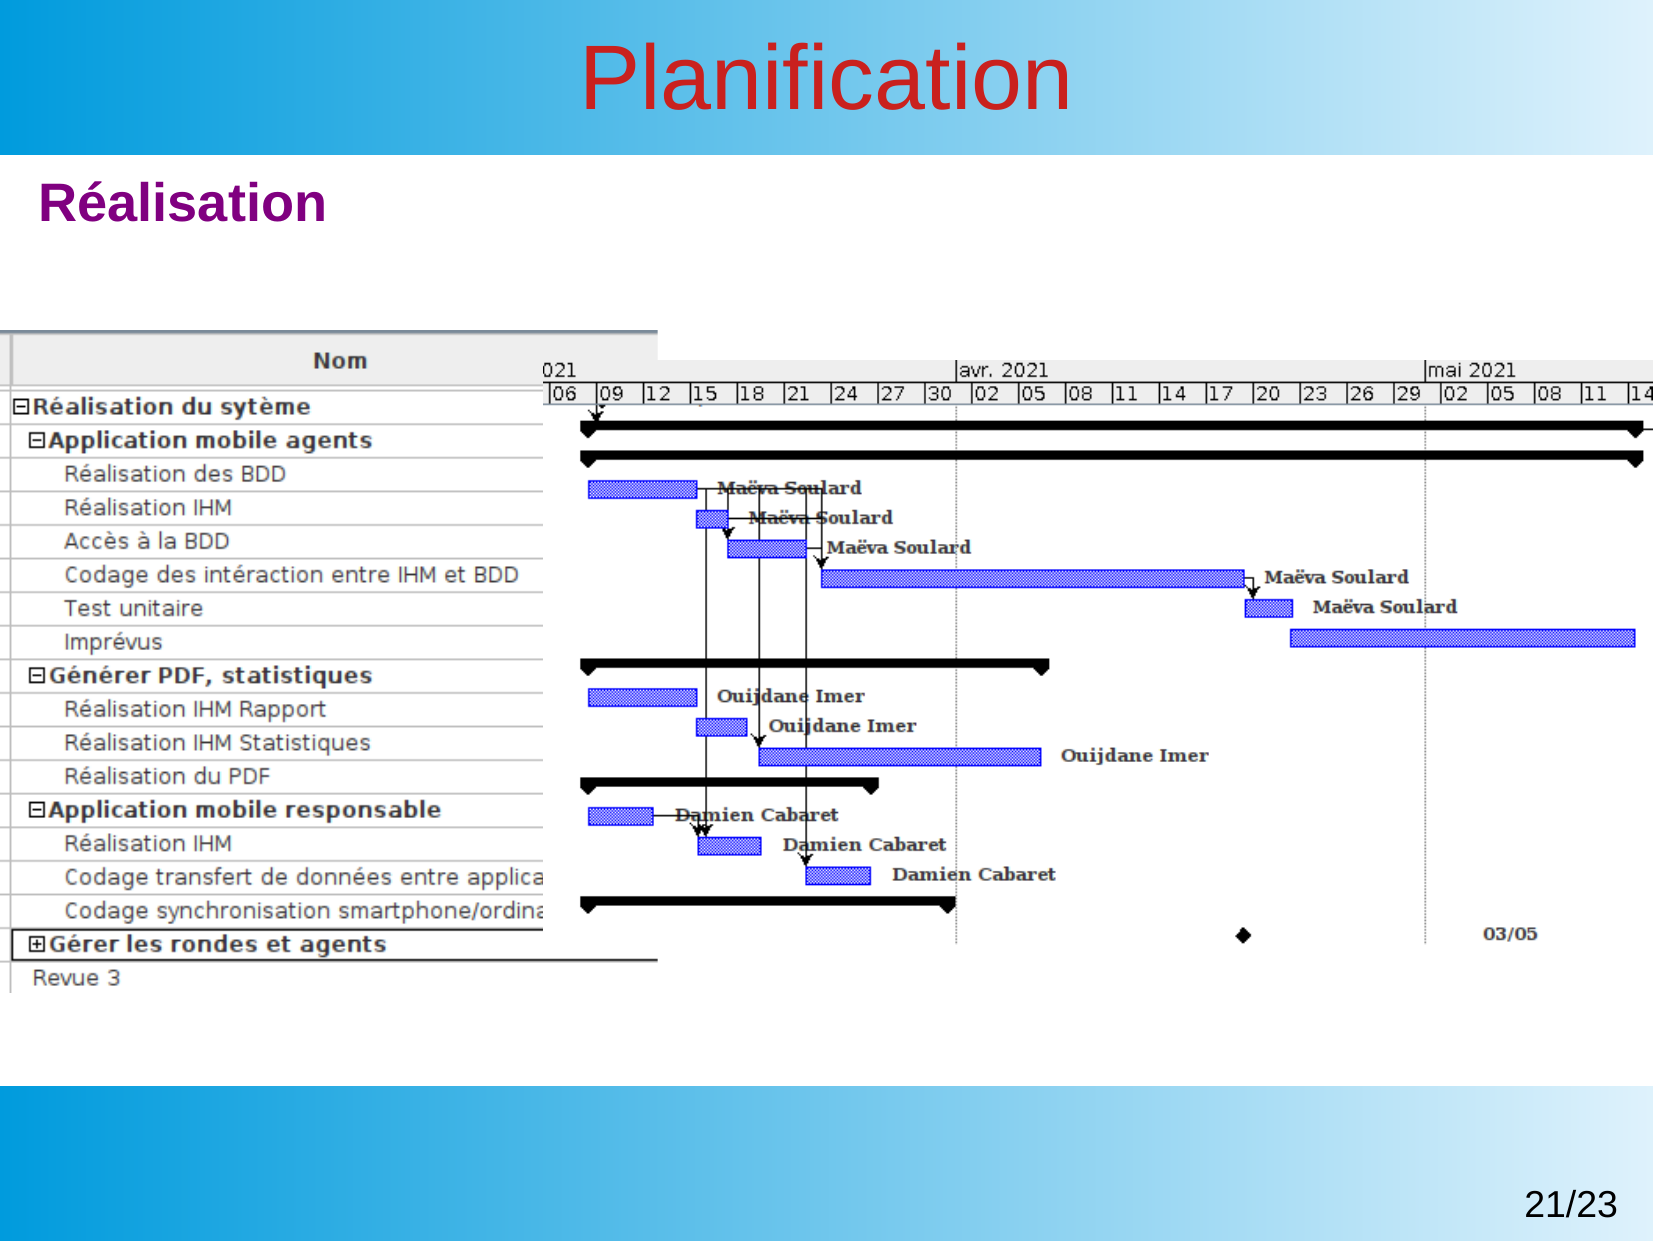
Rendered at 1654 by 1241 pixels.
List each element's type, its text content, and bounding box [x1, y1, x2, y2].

text_box Réalisation [23, 165, 745, 241]
title Planification [0, 25, 1654, 130]
picture [0, 330, 1653, 993]
text_box <numéro>/23 [1509, 1175, 1654, 1241]
